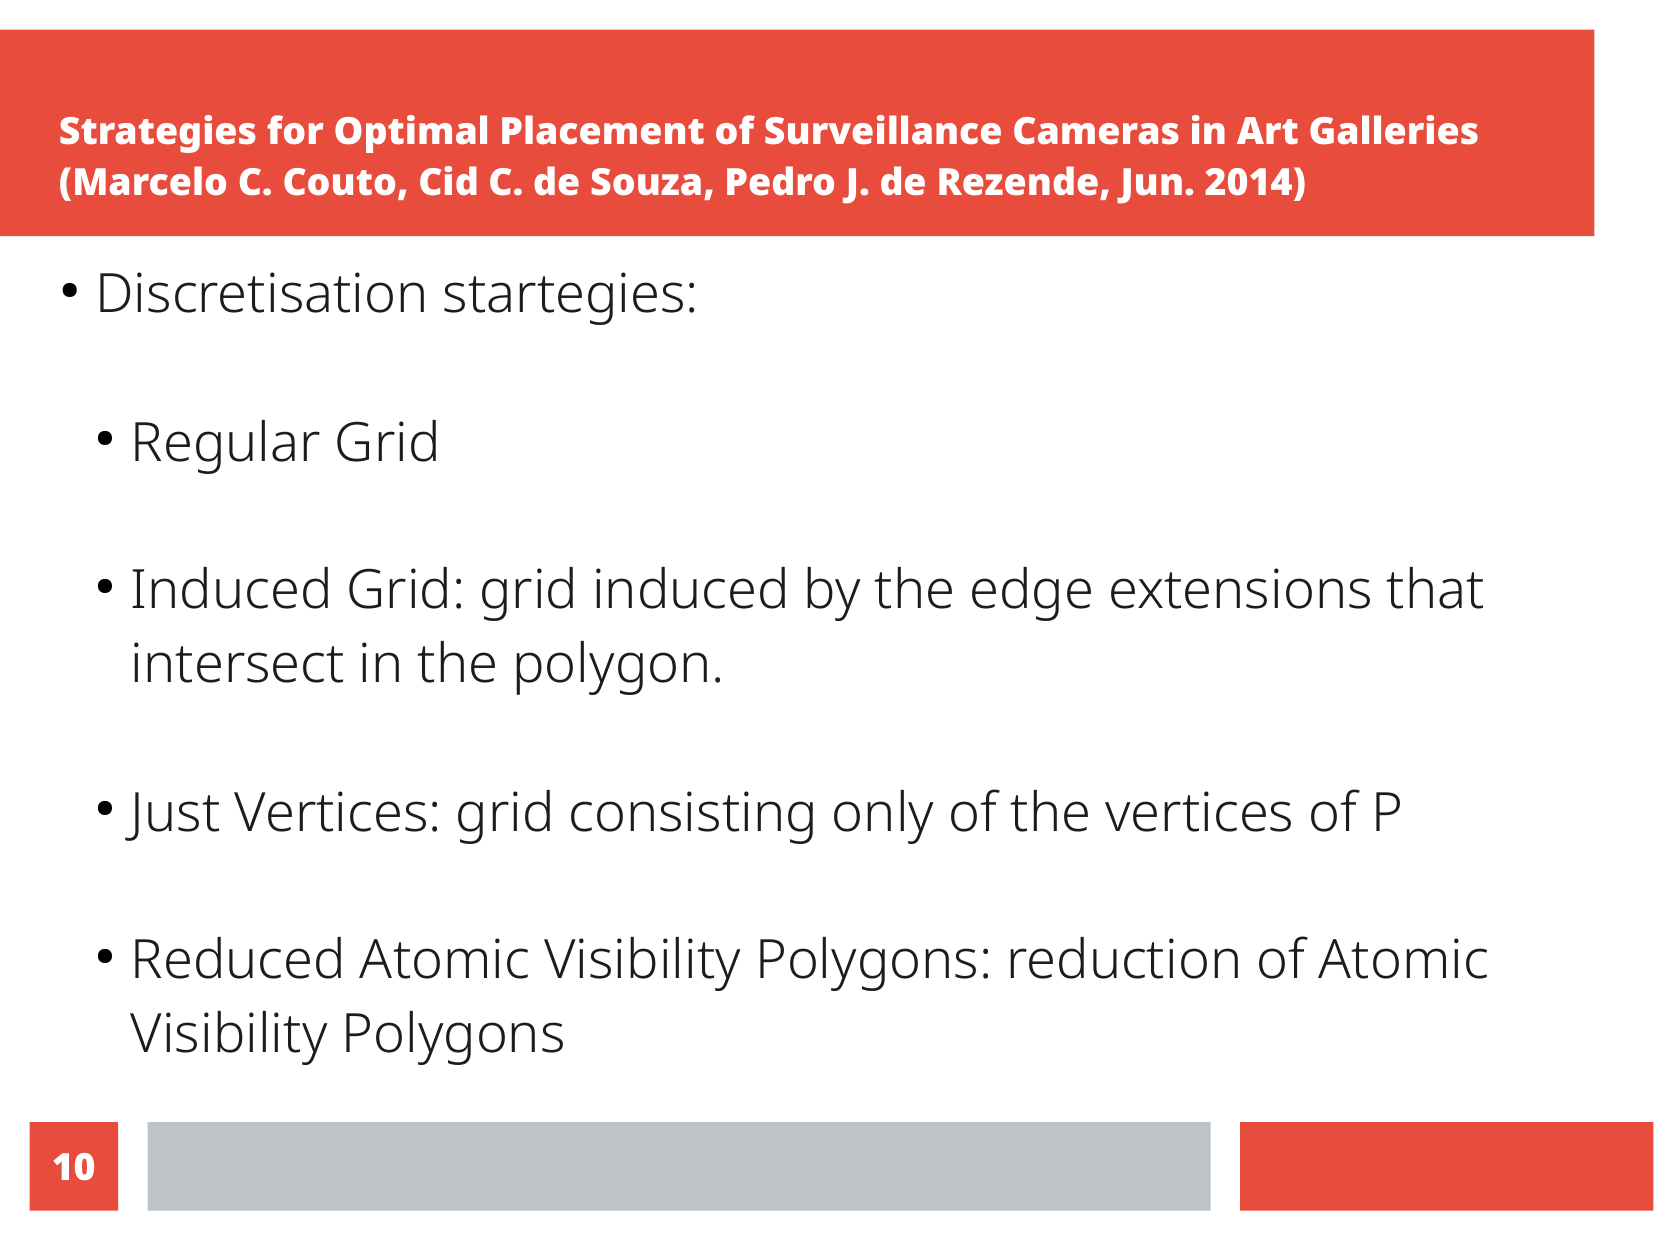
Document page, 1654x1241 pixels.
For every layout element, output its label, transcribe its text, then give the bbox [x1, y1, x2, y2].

subtitle Discretisation startegies: Regular Grid Induced Grid: grid induced by the edge extensions that intersect in the polygon. Just Vertices: grid consisting only of the vertices of P Reduced Atomic Visibility Polygons: reduction of Atomic Visibility Polygons [60, 255, 1566, 1023]
title Strategies for Optimal Placement of Surveillance Cameras in Art Galleries (Marcelo C. Couto, Cid C. de Souza, Pedro J. de Rezende, Jun. 2014) [59, 59, 1595, 207]
